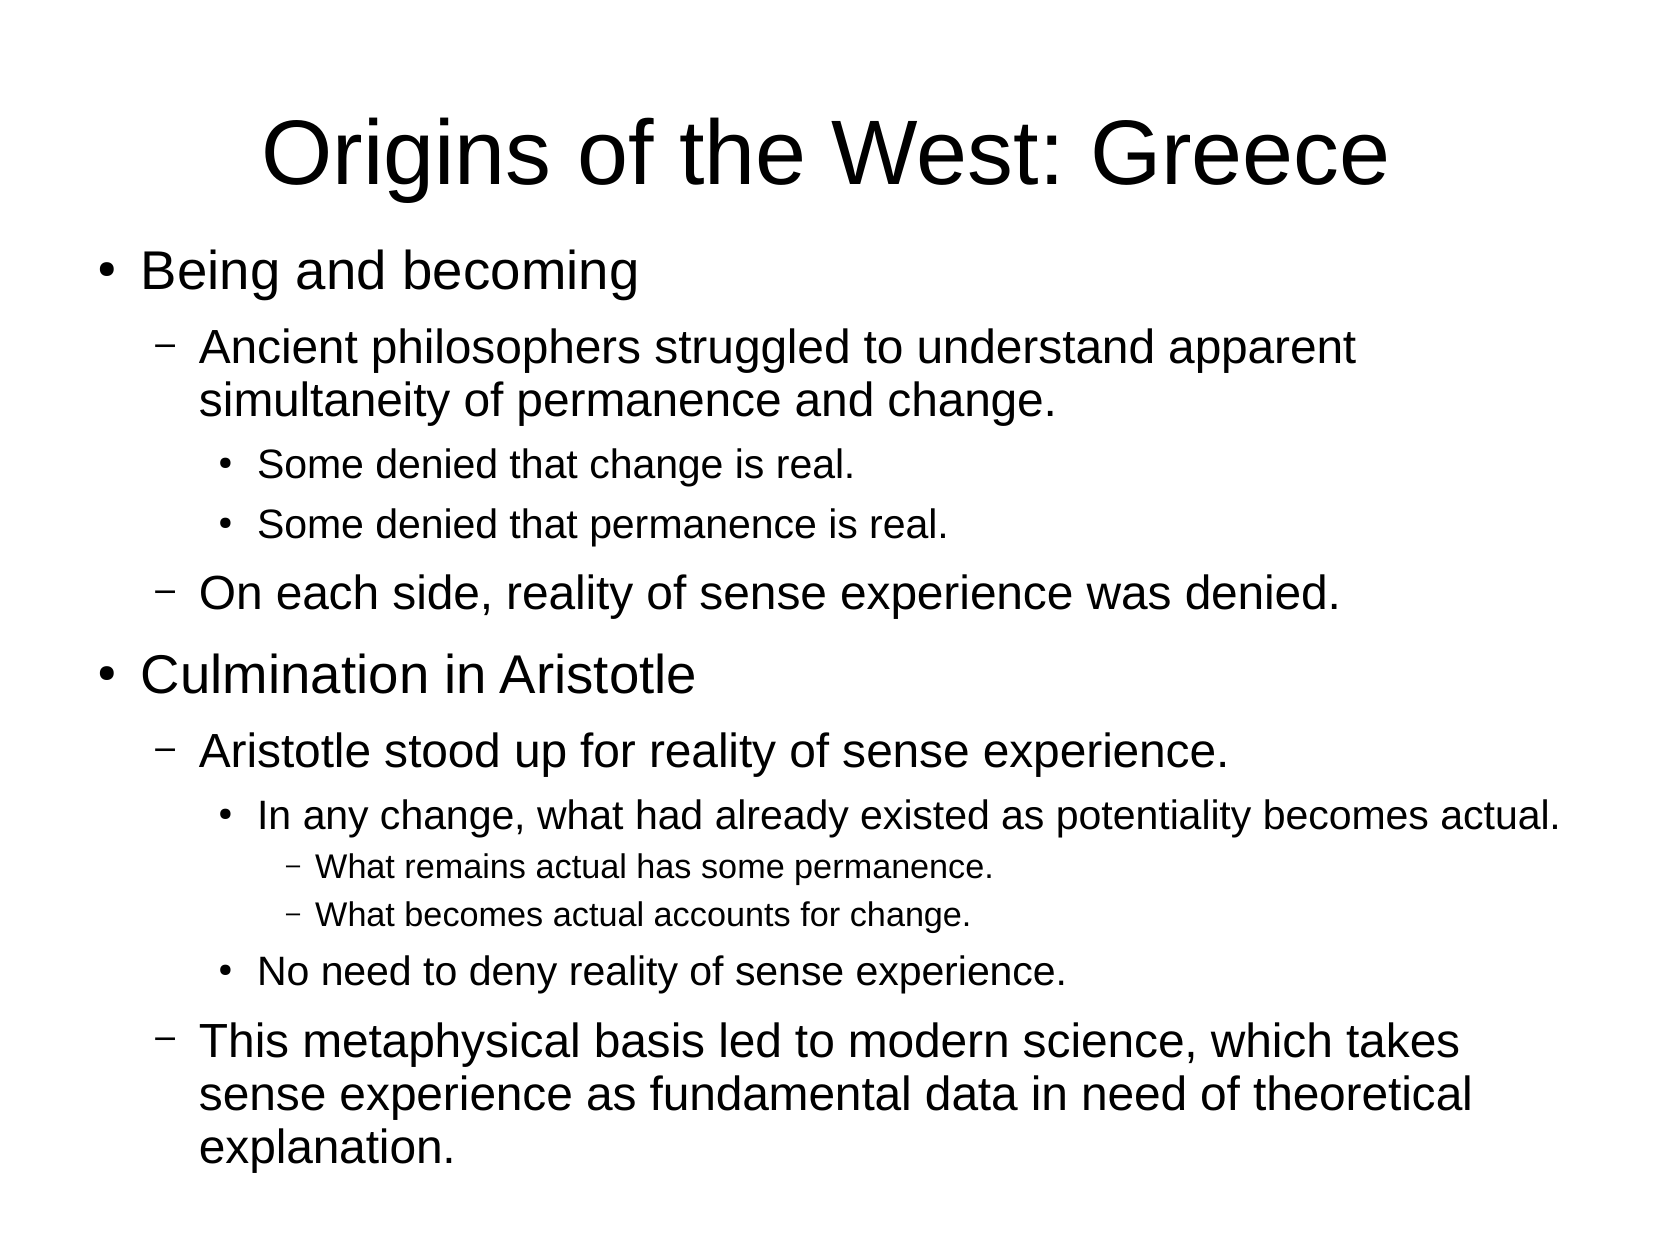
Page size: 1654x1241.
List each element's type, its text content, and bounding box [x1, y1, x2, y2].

list Being and becoming Ancient philosophers struggled to understand apparent simultaneity of permanence and change. Some denied that change is real. Some denied that permanence is real. On each side, reality of sense experience was denied. Culmination in Aristotle Aristotle stood up for reality of sense experience. In any change, what had already existed as potentiality becomes actual. What remains actual has some permanence. What becomes actual accounts for change. No need to deny reality of sense experience. This metaphysical basis led to modern science, which takes sense experience as fundamental data in need of theoretical explanation. [82, 240, 1571, 1216]
title Origins of the West: Greece [82, 49, 1571, 240]
